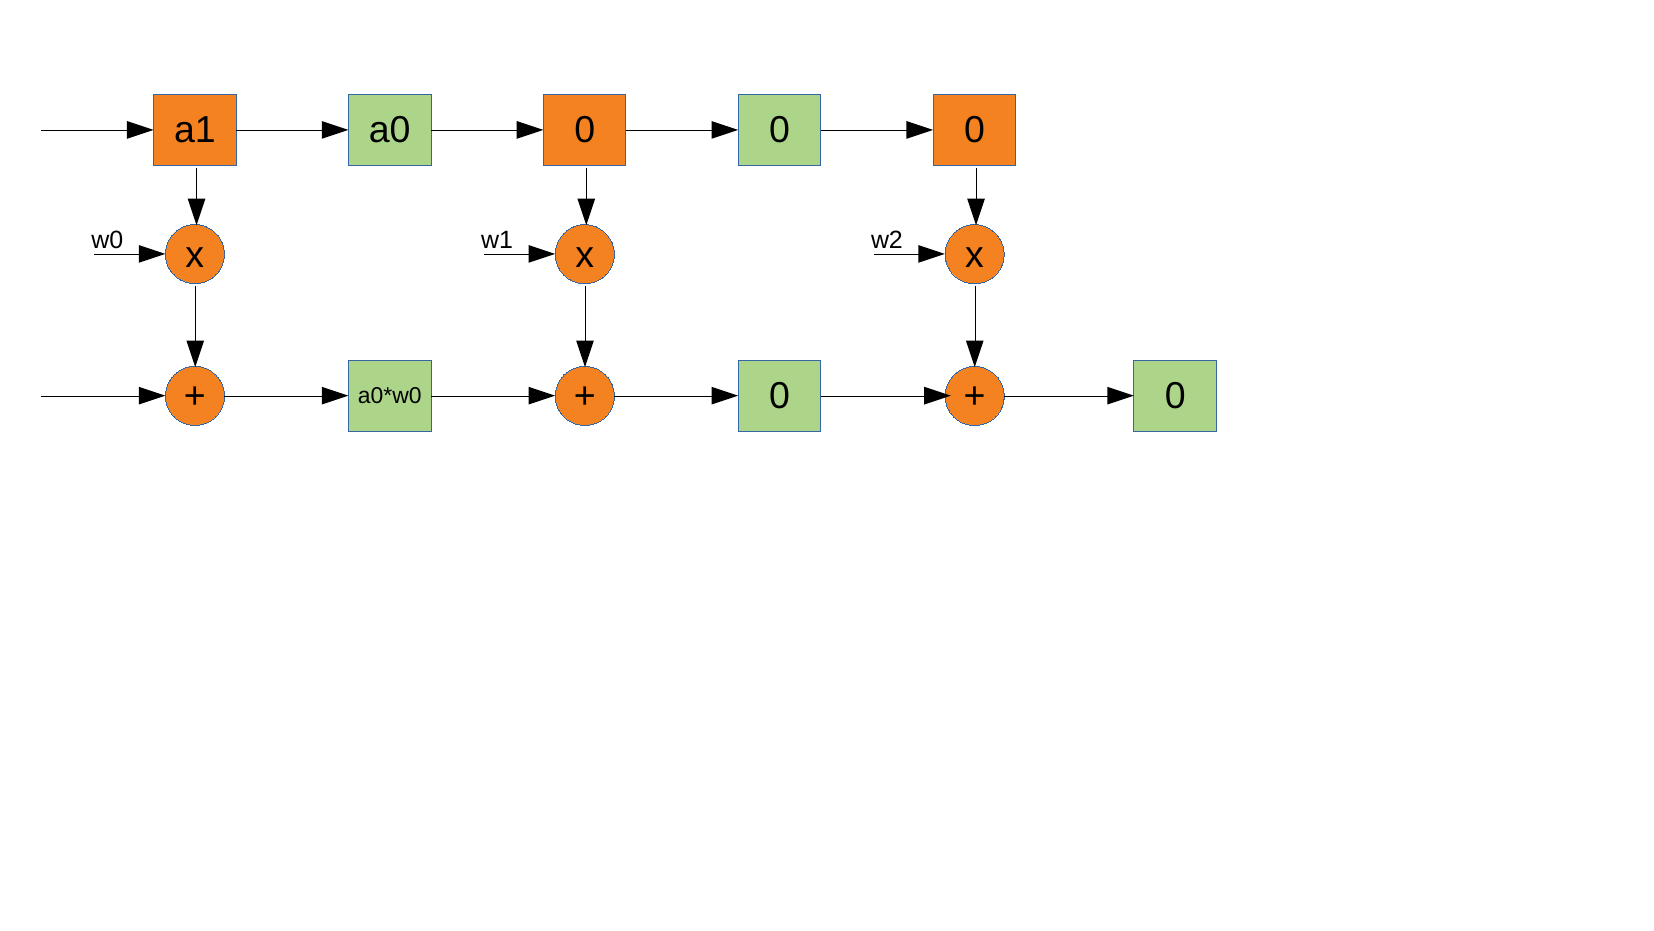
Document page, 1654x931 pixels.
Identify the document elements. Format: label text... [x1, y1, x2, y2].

text_box 0 [1133, 360, 1217, 432]
text_box w1 [466, 218, 529, 262]
text_box w2 [856, 218, 918, 262]
text_box x [945, 224, 1005, 284]
text_box 0 [933, 94, 1016, 166]
text_box + [945, 366, 1005, 426]
text_box + [555, 366, 615, 426]
text_box w0 [76, 218, 139, 262]
text_box 0 [543, 94, 626, 166]
text_box a0 [348, 94, 432, 166]
text_box 0 [738, 360, 821, 432]
text_box + [165, 366, 225, 426]
text_box a1 [153, 94, 237, 166]
text_box a0*w0 [348, 360, 432, 432]
text_box x [555, 224, 615, 284]
text_box 0 [738, 94, 821, 166]
text_box x [165, 224, 225, 284]
